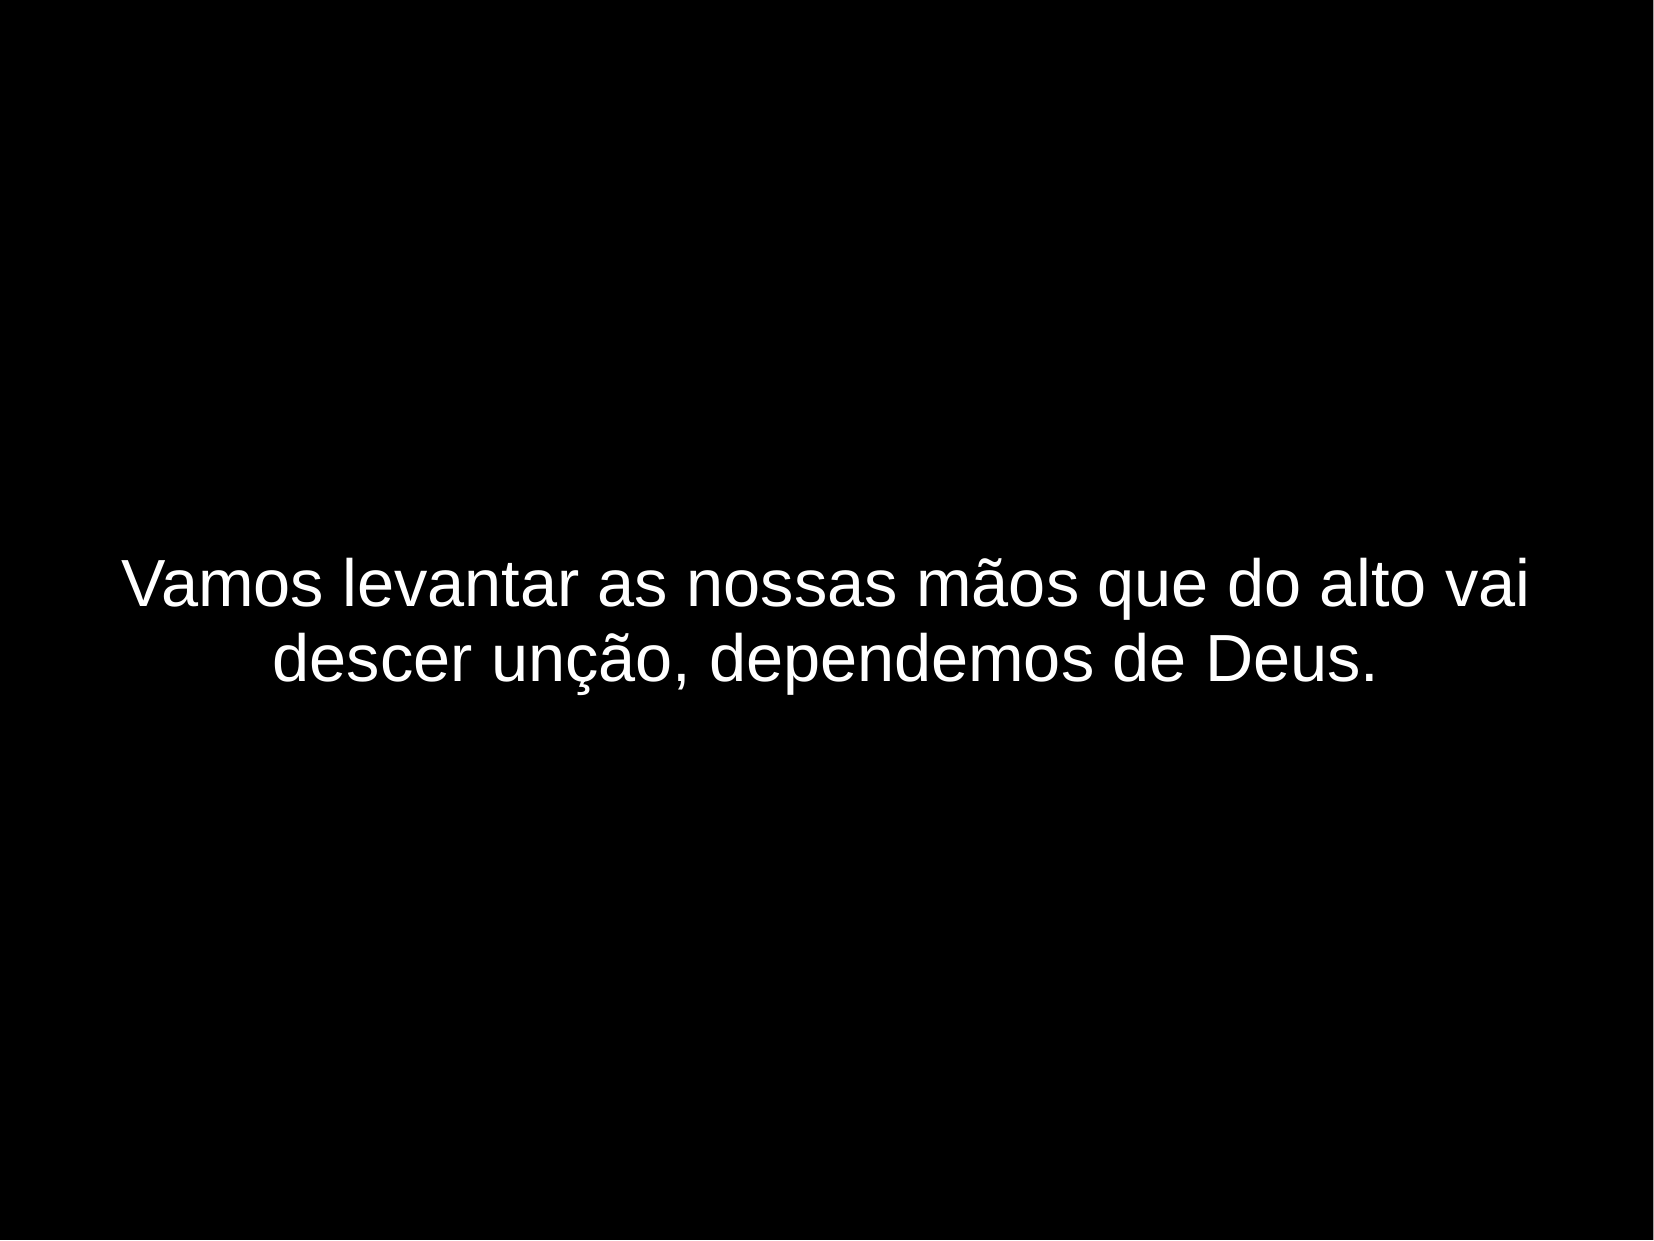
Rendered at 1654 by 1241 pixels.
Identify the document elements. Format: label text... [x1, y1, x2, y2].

subtitle Vamos levantar as nossas mãos que do alto vai descer unção, dependemos de Deus. [82, 49, 1571, 1193]
